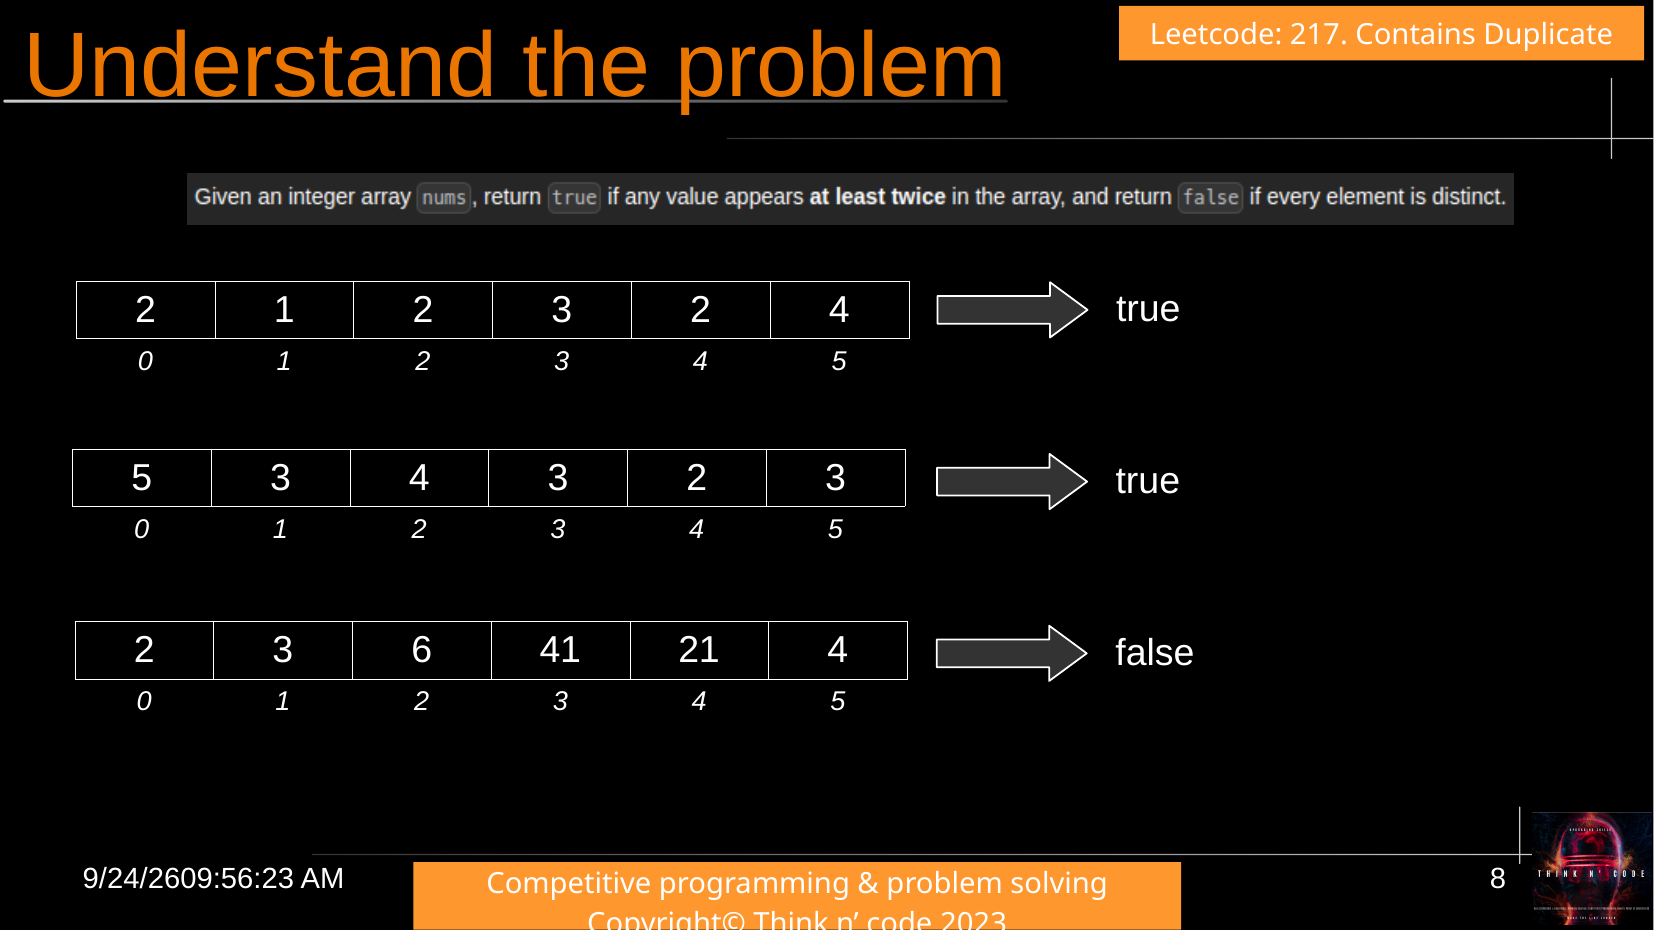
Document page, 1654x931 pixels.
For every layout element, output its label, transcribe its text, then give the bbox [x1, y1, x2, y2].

table_cell 3 [492, 339, 631, 396]
table_cell 5 [766, 507, 905, 564]
table_header 3 [212, 450, 350, 506]
table_cell 4 [627, 507, 766, 564]
table_header 2 [76, 622, 213, 679]
table_cell 4 [630, 680, 768, 736]
table_header 4 [769, 622, 907, 679]
table_header 3 [767, 450, 905, 506]
table_header 4 [351, 450, 488, 506]
table_cell 2 [352, 680, 491, 736]
table_header 5 [73, 450, 211, 506]
text_box true [1100, 451, 1251, 509]
table_cell 2 [354, 339, 492, 396]
text_box true [1101, 280, 1252, 338]
table_cell 1 [211, 507, 350, 564]
table_header 1 [216, 282, 353, 338]
table_header 3 [214, 622, 352, 679]
table_cell 3 [491, 680, 630, 736]
table_cell 2 [350, 507, 489, 564]
table_cell 1 [215, 339, 354, 396]
table_header 2 [628, 450, 766, 506]
table_cell 5 [770, 339, 909, 396]
text_box [937, 282, 1088, 338]
table_cell 0 [76, 339, 215, 396]
text_box [936, 625, 1087, 681]
table_header 3 [493, 282, 631, 338]
picture [187, 173, 1514, 226]
table_header 41 [492, 622, 630, 679]
table_cell 5 [768, 680, 907, 736]
text_box [937, 453, 1088, 510]
text_box false [1100, 623, 1251, 681]
table_header 6 [353, 622, 491, 679]
table_cell 3 [489, 507, 627, 564]
table_header 21 [631, 622, 768, 679]
table_cell 4 [631, 339, 770, 396]
table_header 4 [771, 282, 909, 338]
picture [1532, 812, 1652, 925]
table_cell 0 [75, 680, 214, 736]
table_header 3 [489, 450, 627, 506]
table_cell 0 [72, 507, 211, 564]
table_header 2 [632, 282, 770, 338]
table_header 2 [77, 282, 215, 338]
table_cell 1 [214, 680, 352, 736]
table_header 2 [354, 282, 492, 338]
title Understand the problem [23, 11, 1589, 119]
